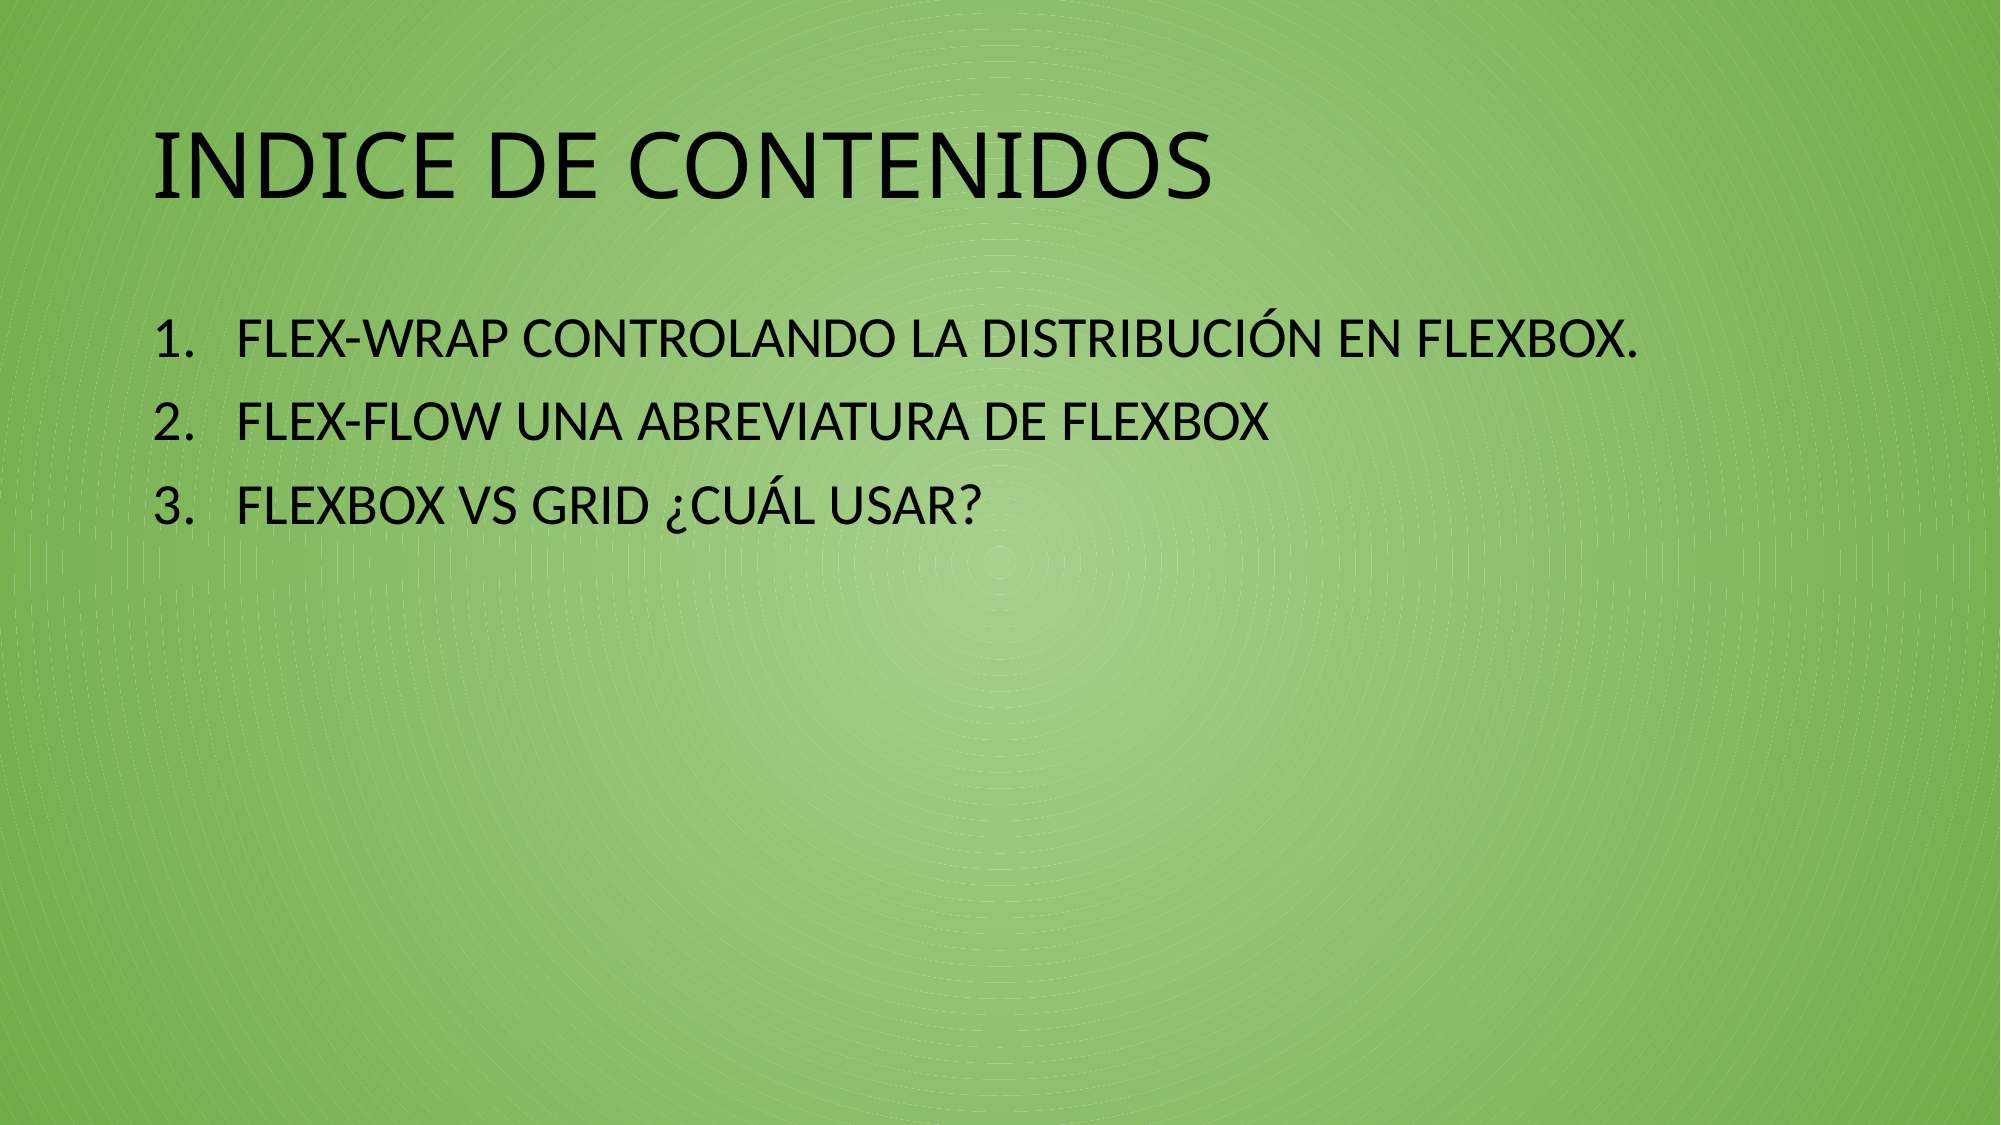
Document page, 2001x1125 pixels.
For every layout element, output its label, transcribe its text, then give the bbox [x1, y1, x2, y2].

title INDICE DE CONTENIDOS [137, 59, 1863, 278]
list FLEX-WRAP CONTROLANDO LA DISTRIBUCIÓN EN FLEXBOX. FLEX-FLOW UNA ABREVIATURA DE FLEXBOX FLEXBOX VS GRID ¿CUÁL USAR? [137, 299, 1863, 1014]
